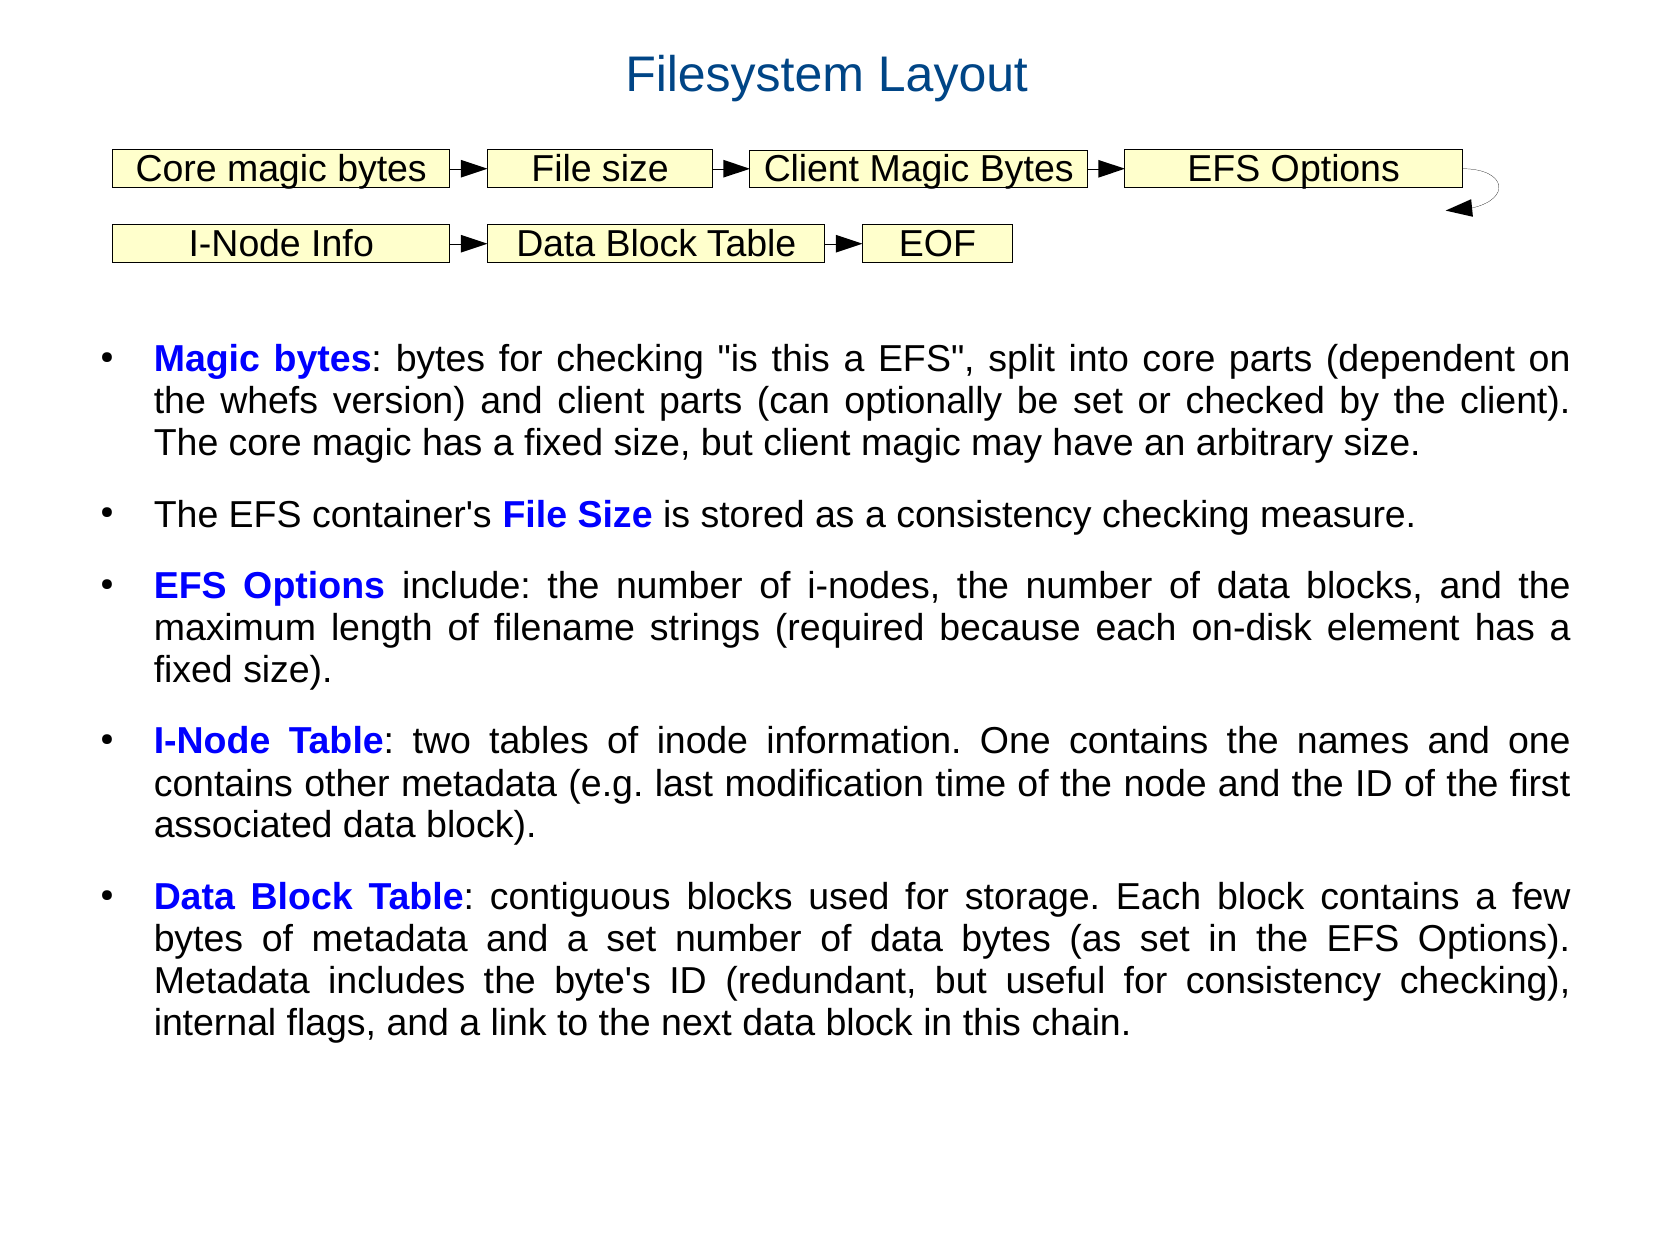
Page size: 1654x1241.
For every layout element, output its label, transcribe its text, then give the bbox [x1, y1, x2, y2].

text_box EFS Options [1124, 149, 1463, 188]
text_box EOF [862, 224, 1013, 263]
list Magic bytes: bytes for checking "is this a EFS", split into core parts (dependent on the whefs version) and client parts (can optionally be set or checked by the client). The core magic has a fixed size, but client magic may have an arbitrary size. The EFS container's File Size is stored as a consistency checking measure. EFS Options include: the number of i-nodes, the number of data blocks, and the maximum length of filename strings (required because each on-disk element has a fixed size). I-Node Table: two tables of inode information. One contains the names and one contains other metadata (e.g. last modification time of the node and the ID of the first associated data block). Data Block Table: contiguous blocks used for storage. Each block contains a few bytes of metadata and a set number of data bytes (as set in the EFS Options). Metadata includes the byte's ID (redundant, but useful for consistency checking), internal flags, and a link to the next data block in this chain. [82, 337, 1571, 1094]
text_box Client Magic Bytes [749, 150, 1088, 188]
text_box File size [487, 149, 713, 188]
text_box I-Node Info [112, 224, 450, 263]
text_box Data Block Table [487, 224, 825, 263]
text_box Core magic bytes [112, 149, 450, 188]
text_box Filesystem Layout [283, 37, 1371, 112]
